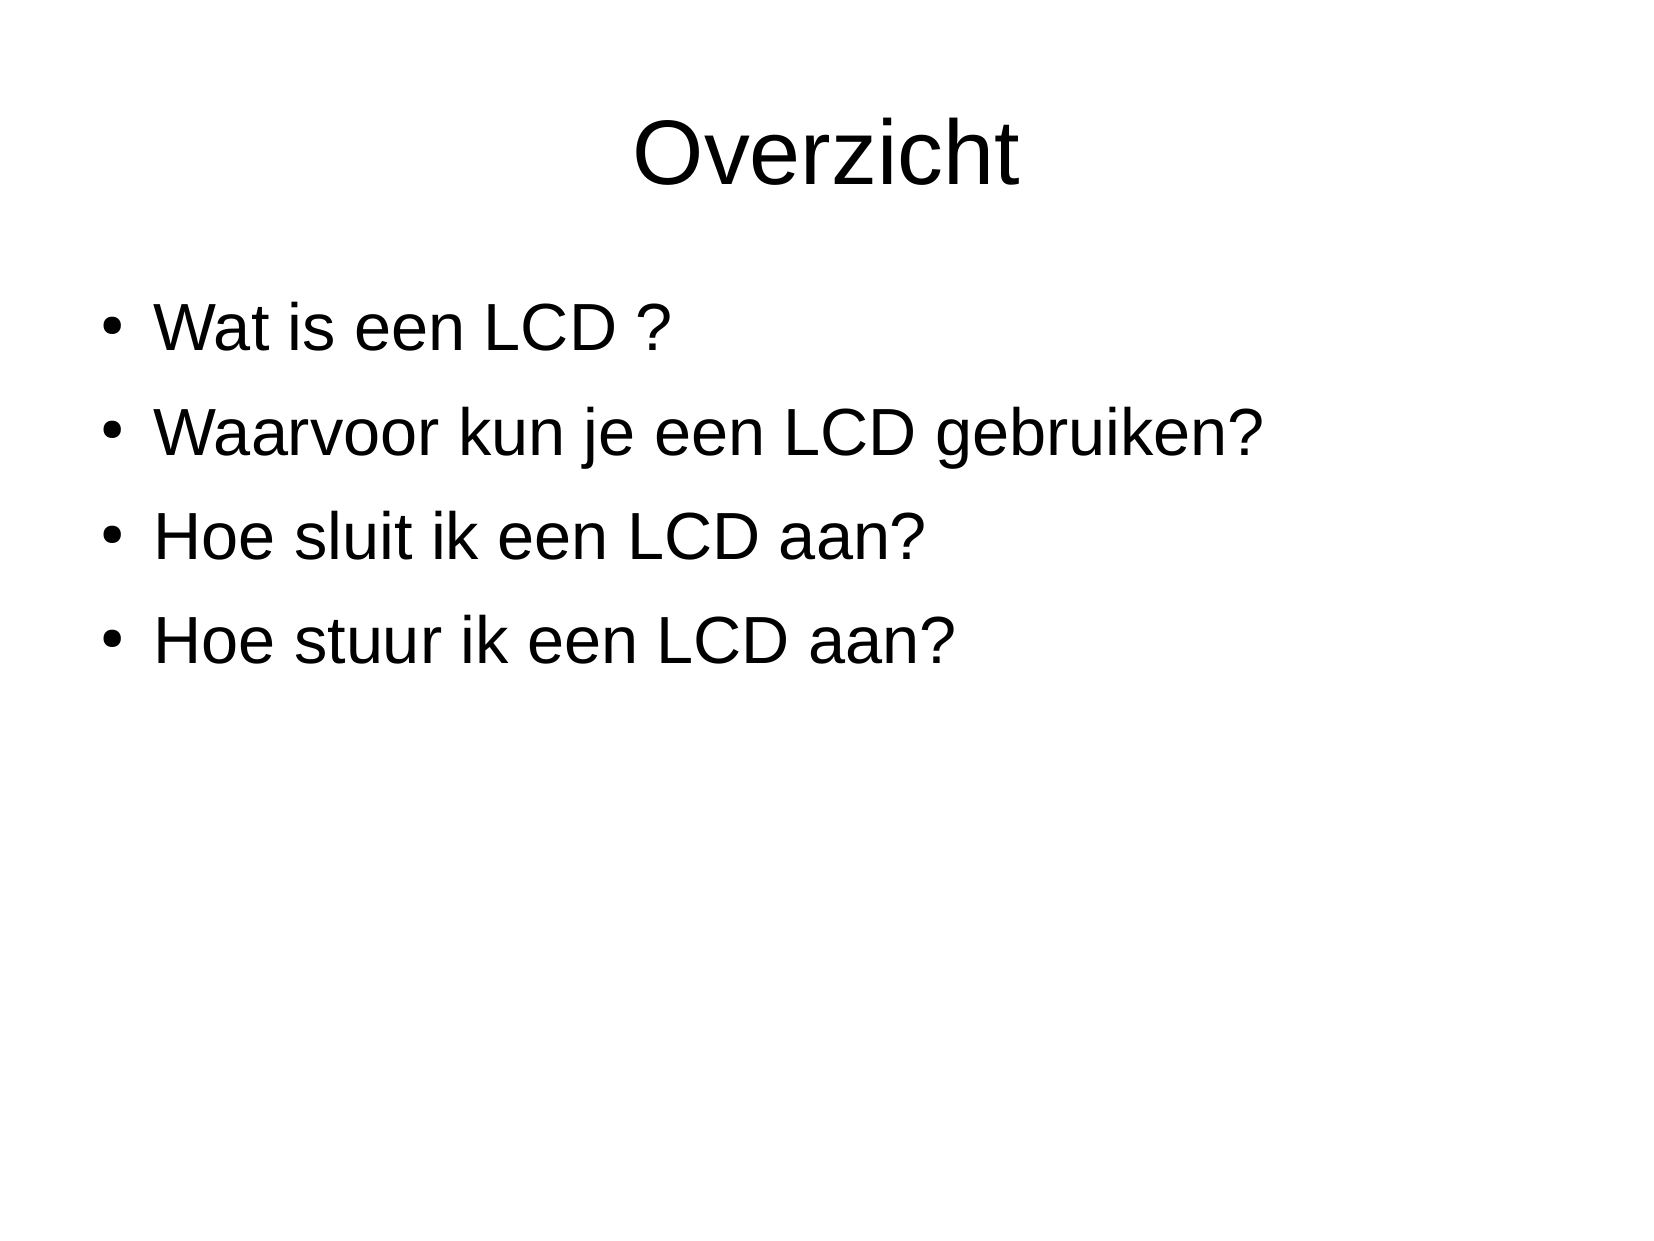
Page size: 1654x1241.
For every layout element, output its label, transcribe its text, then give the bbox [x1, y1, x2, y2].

list Wat is een LCD ? Waarvoor kun je een LCD gebruiken? Hoe sluit ik een LCD aan? Hoe stuur ik een LCD aan? [82, 290, 1571, 1010]
title Overzicht [82, 49, 1571, 257]
